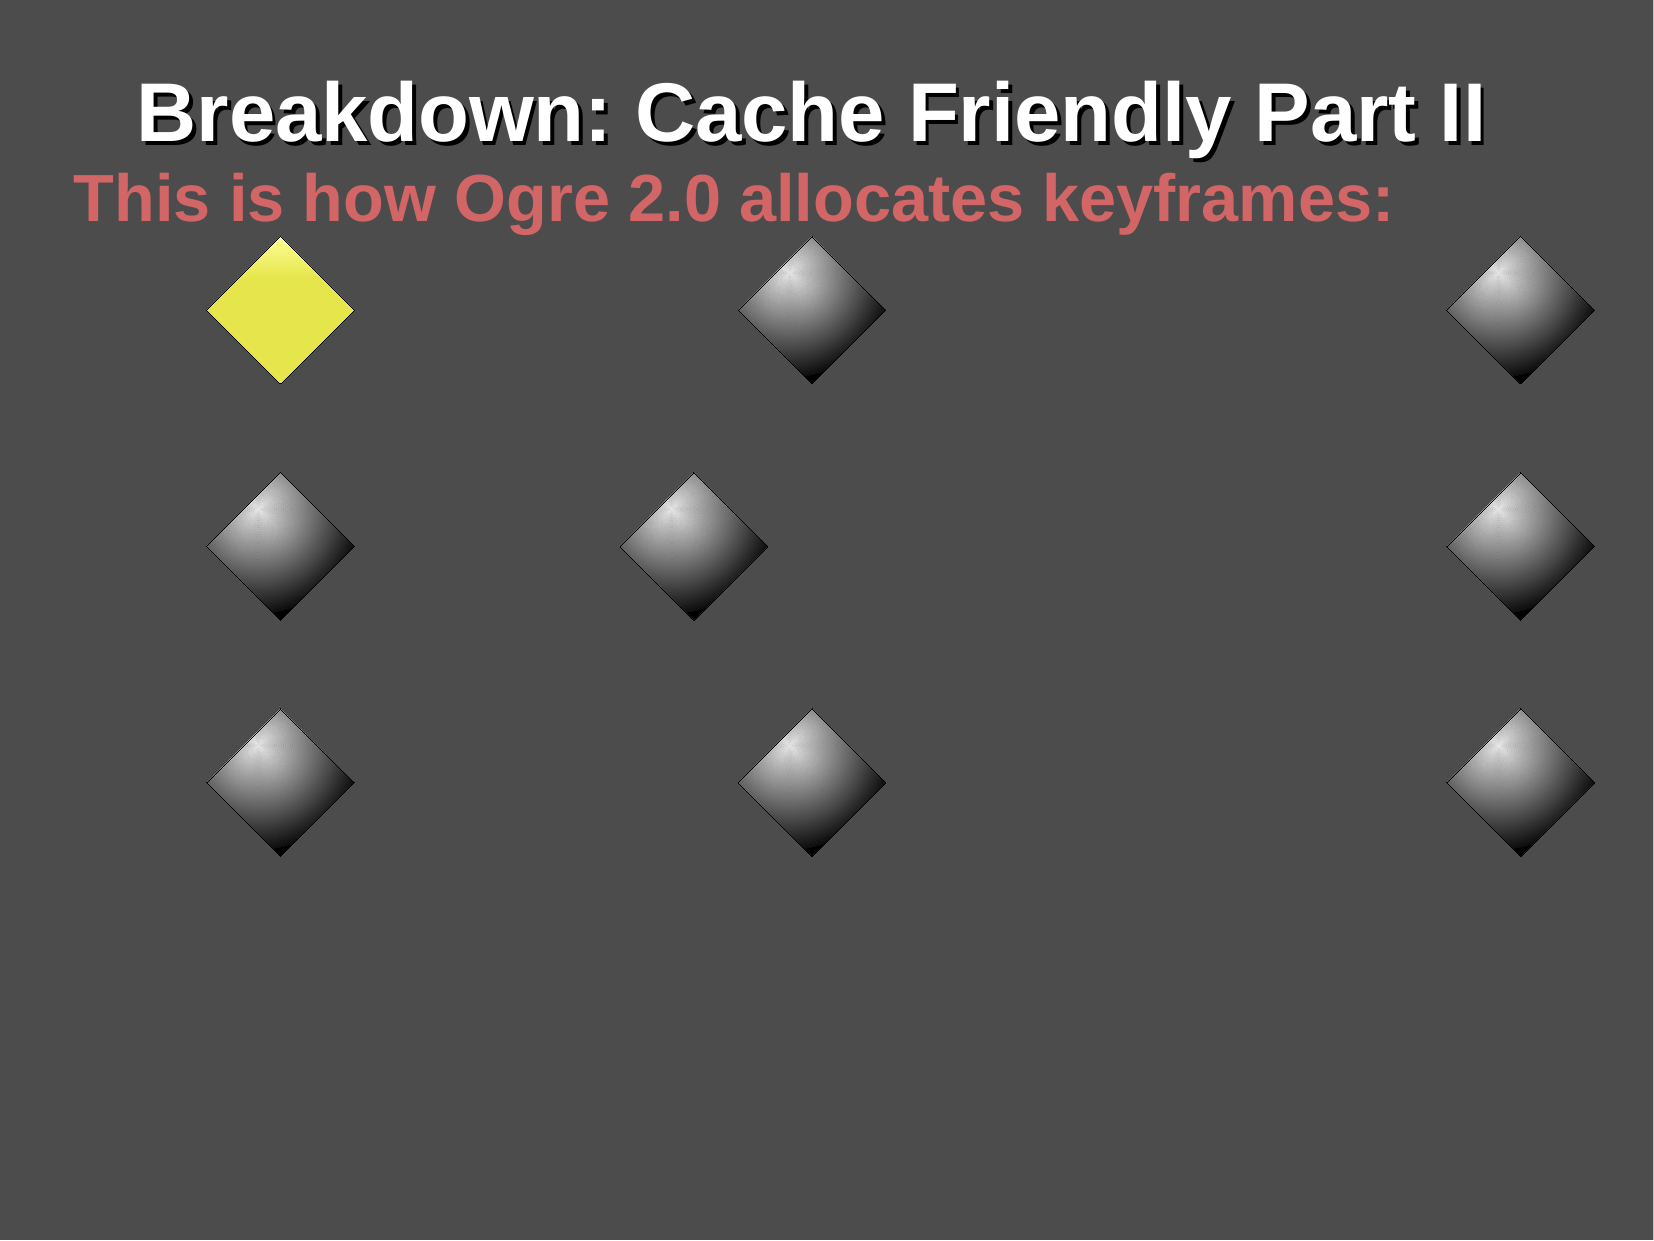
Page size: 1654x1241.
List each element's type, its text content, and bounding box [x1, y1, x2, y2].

text_box Breakdown: Cache Friendly Part II [88, 59, 1536, 153]
text_box [206, 708, 355, 857]
text_box [738, 244, 886, 384]
text_box [206, 244, 355, 384]
text_box [738, 708, 886, 857]
text_box [620, 472, 768, 621]
text_box [206, 472, 355, 621]
text_box [1446, 708, 1595, 857]
text_box This is how Ogre 2.0 allocates keyframes: [59, 153, 1565, 244]
text_box [1446, 472, 1595, 621]
text_box [1446, 244, 1595, 384]
